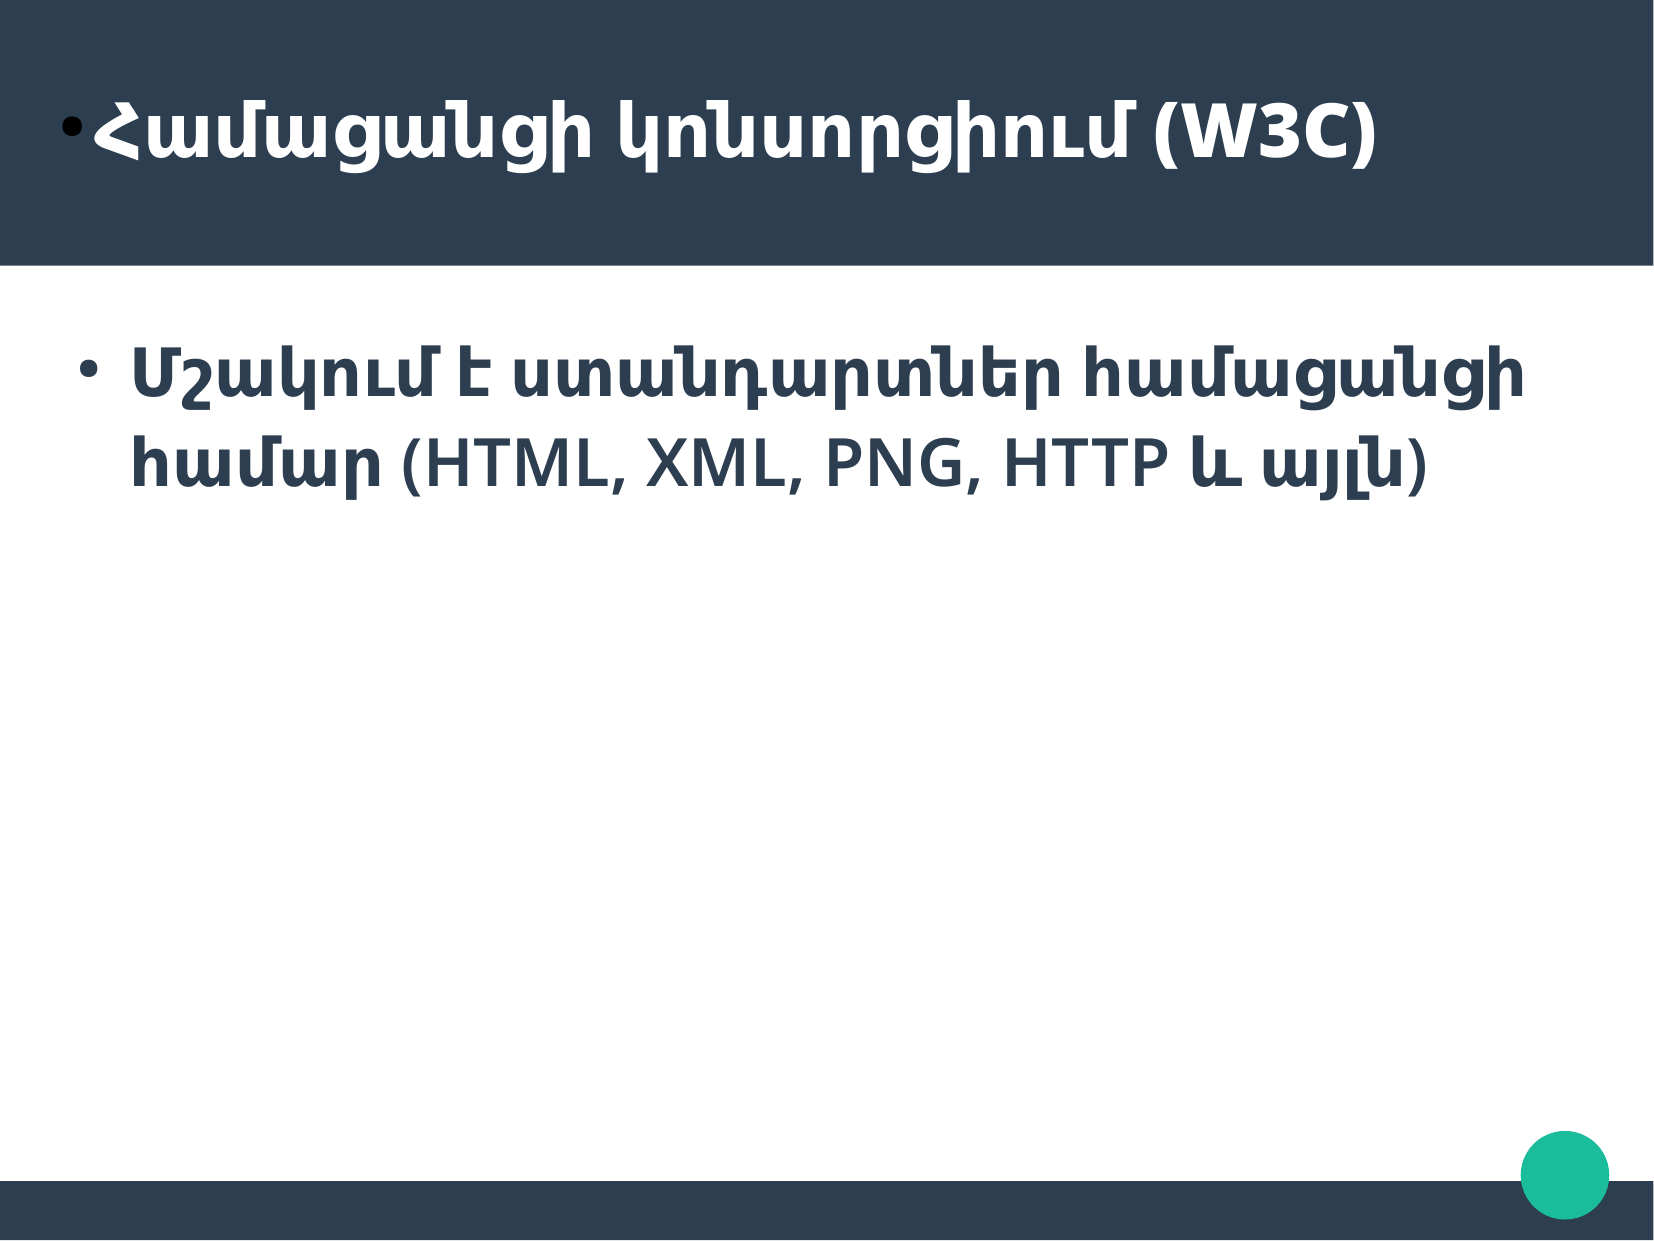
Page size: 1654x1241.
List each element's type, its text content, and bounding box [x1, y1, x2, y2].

title Համացանցի կոնսորցիում (W3C) [59, 49, 1595, 207]
list Մշակում է ստանդարտներ համացանցի համար (HTML, XML, PNG, HTTP և այլն) [59, 324, 1595, 1152]
